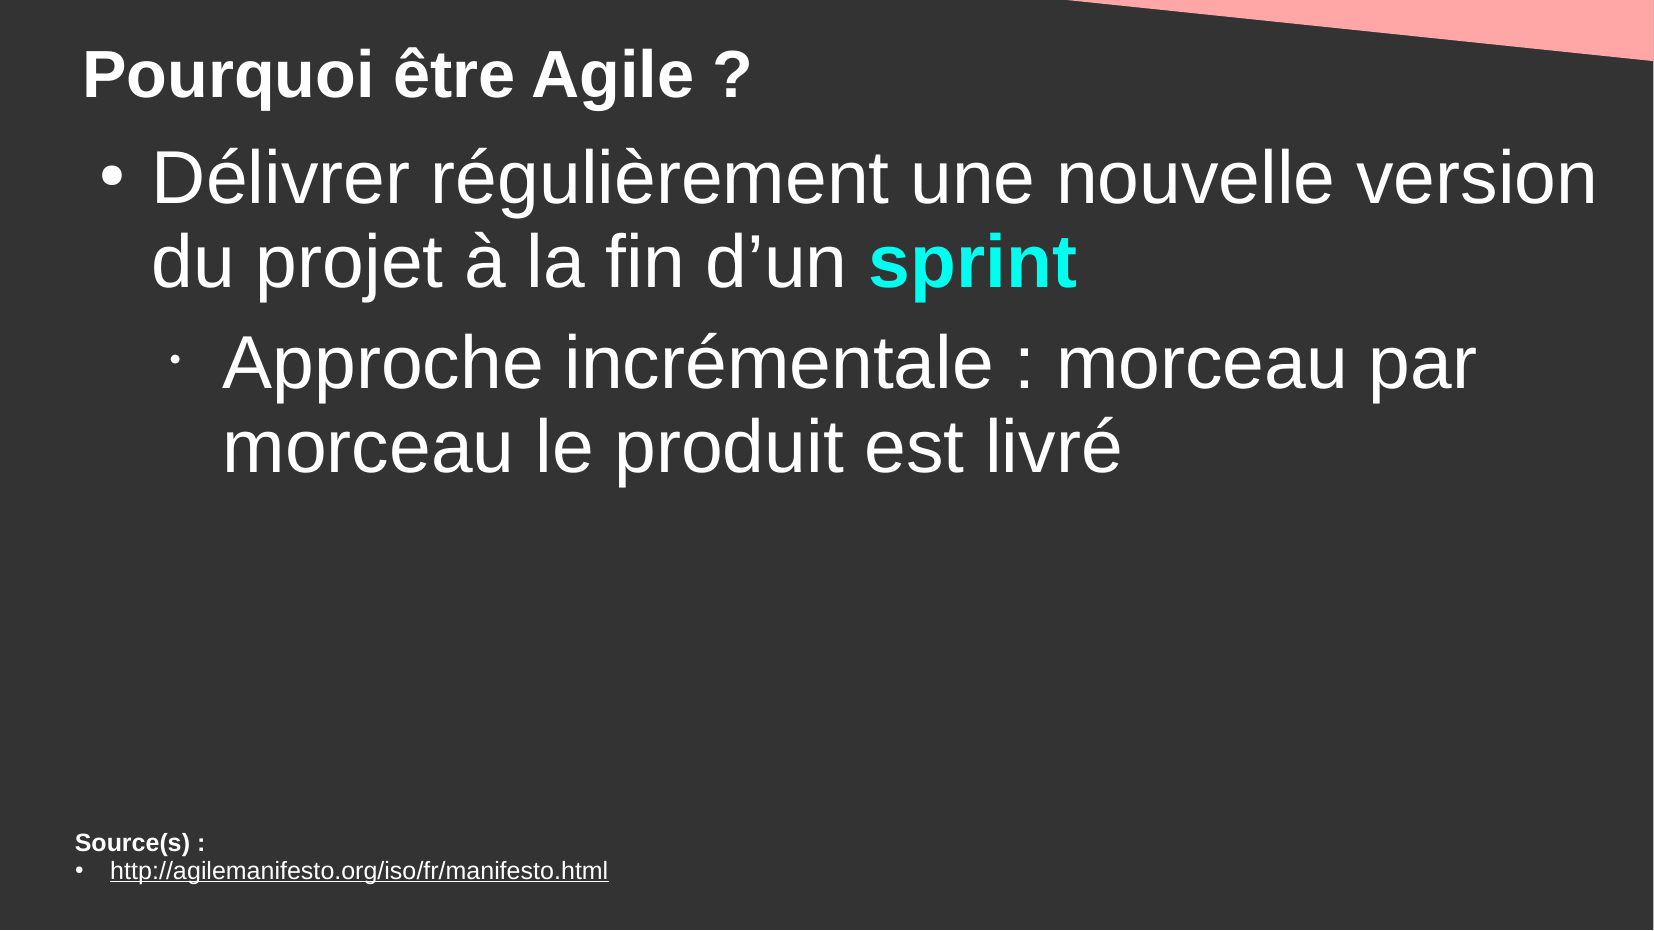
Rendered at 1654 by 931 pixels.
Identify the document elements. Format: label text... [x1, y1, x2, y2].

text_box [1066, 0, 1654, 62]
title Pourquoi être Agile ? [82, 37, 1571, 122]
list Délivrer régulièrement une nouvelle version du projet à la fin d’un sprint Approche incrémentale : morceau par morceau le produit est livré [80, 135, 1620, 768]
text_box Source(s) : http://agilemanifesto.org/iso/fr/manifesto.html [60, 821, 1546, 921]
